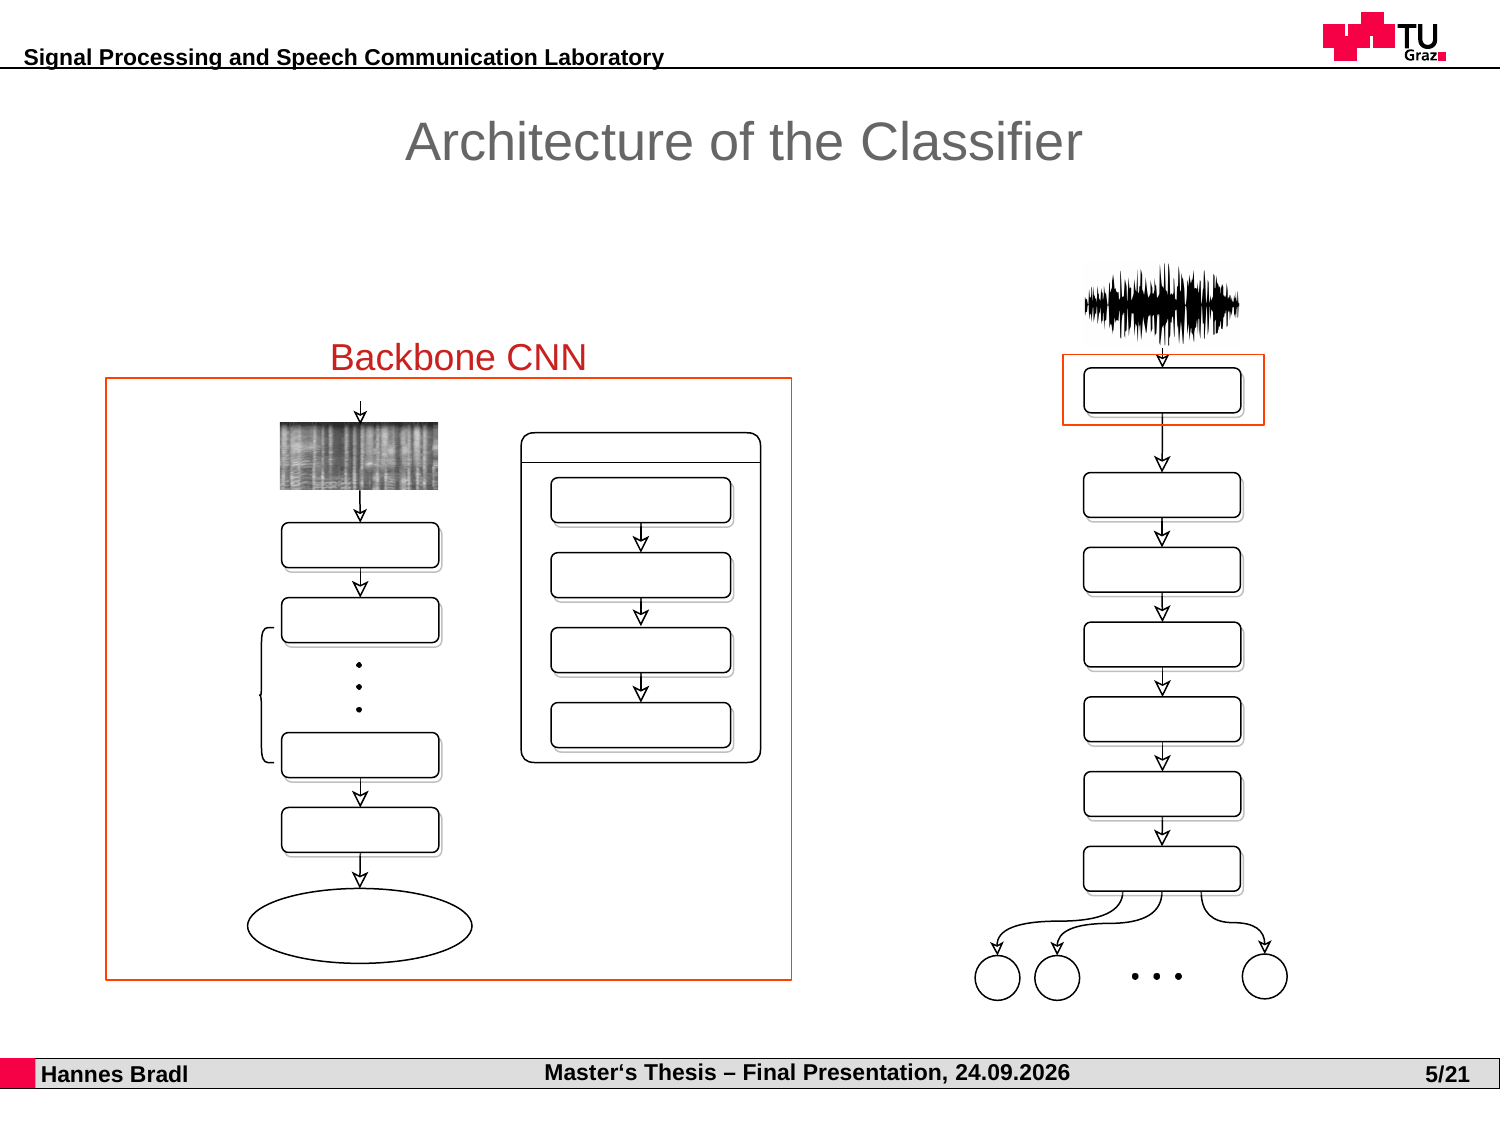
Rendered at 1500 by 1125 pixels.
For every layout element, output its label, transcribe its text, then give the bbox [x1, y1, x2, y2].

picture [129, 401, 763, 969]
text_box Backbone CNN [315, 329, 634, 387]
picture [921, 259, 1290, 1029]
list Architecture of the Classifier [107, 106, 1382, 201]
